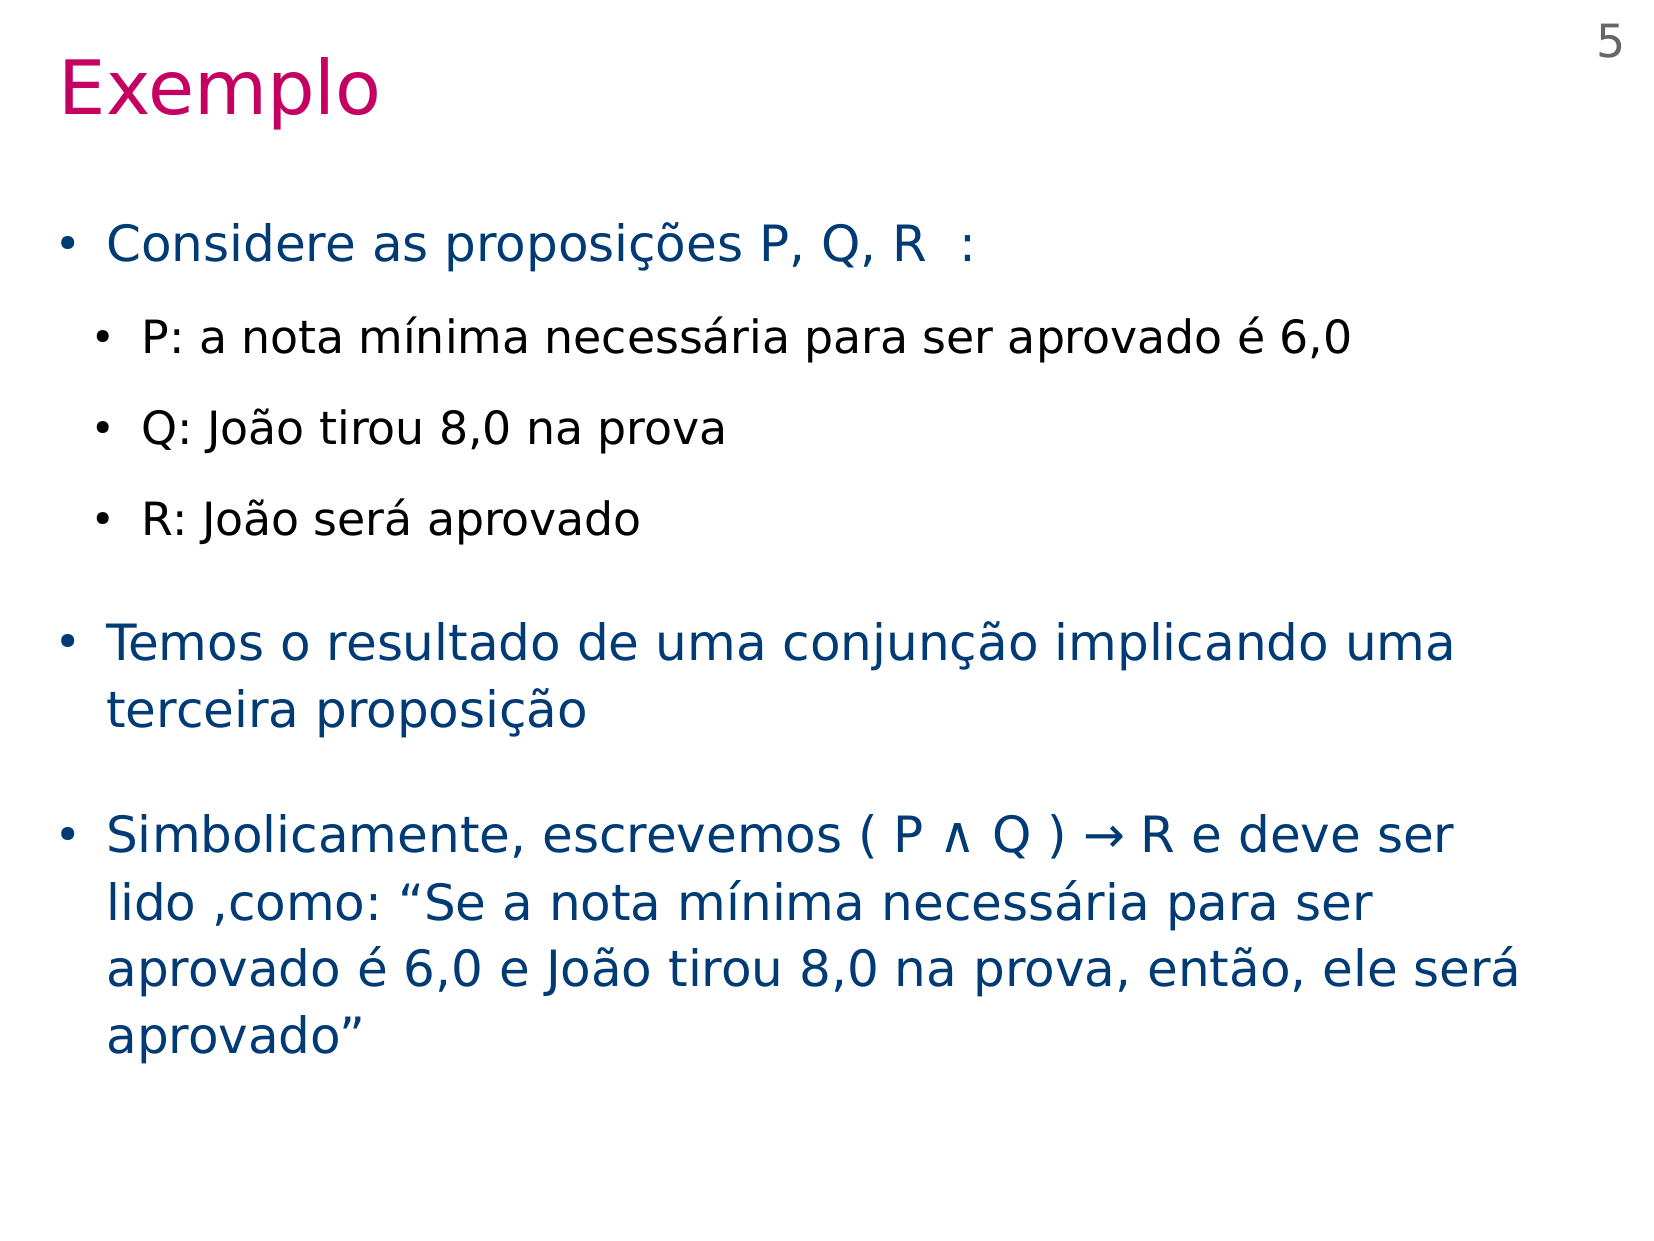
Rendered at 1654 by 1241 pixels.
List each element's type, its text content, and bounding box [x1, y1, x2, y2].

list Considere as proposições P, Q, R : P: a nota mínima necessária para ser aprovado é 6,0 Q: João tirou 8,0 na prova R: João será aprovado Temos o resultado de uma conjunção implicando uma terceira proposição Simbolicamente, escrevemos ( P ∧ Q ) → R e deve ser lido ,como: “Se a nota mínima necessária para ser aprovado é 6,0 e João tirou 8,0 na prova, então, ele será aprovado” [59, 206, 1625, 1211]
title Exemplo [59, 29, 1625, 148]
